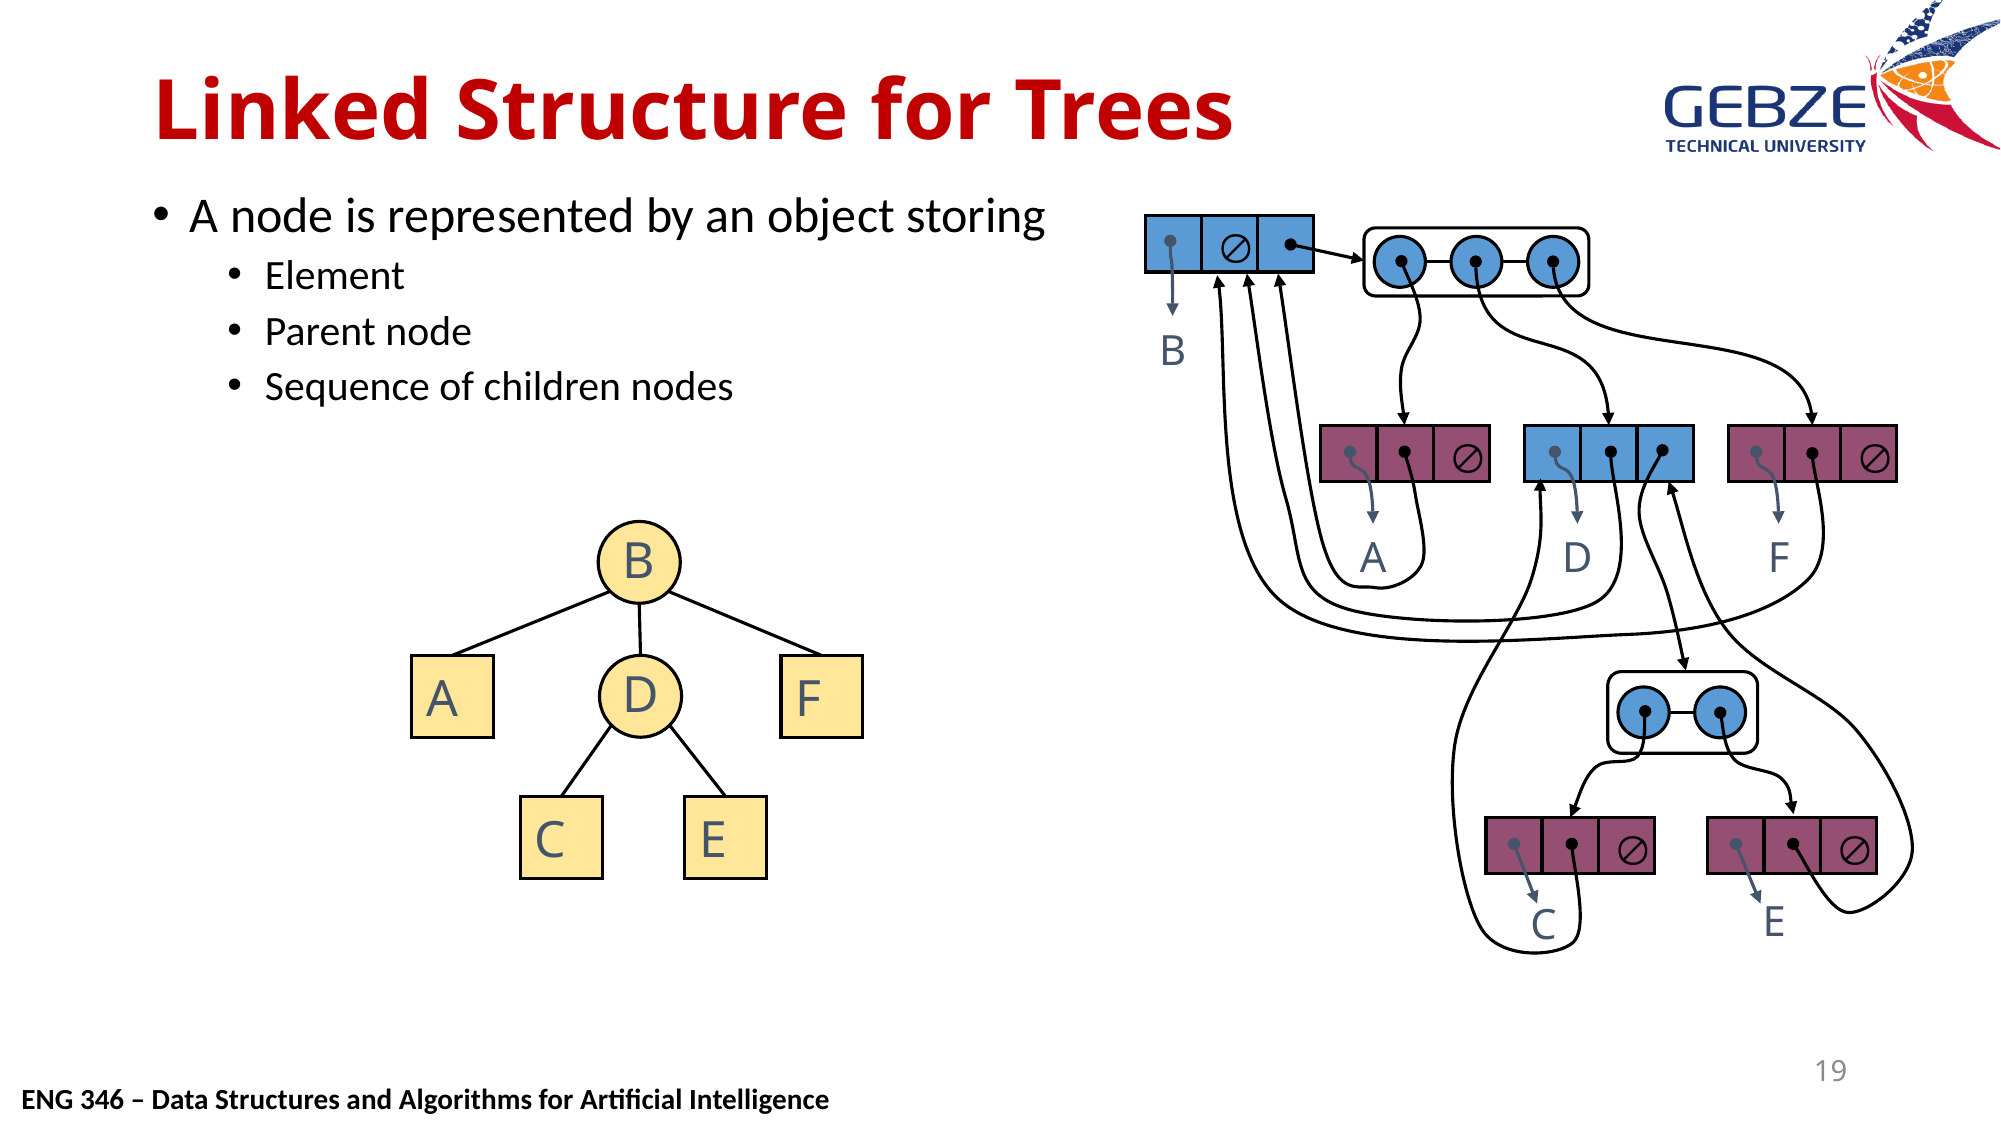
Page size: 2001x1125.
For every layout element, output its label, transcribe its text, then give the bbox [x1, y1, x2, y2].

text_box  [1599, 817, 1655, 874]
text_box [1258, 215, 1314, 273]
text_box [1617, 686, 1670, 738]
text_box C [1546, 946, 1572, 955]
text_box  [1434, 425, 1490, 482]
text_box D [599, 655, 682, 738]
text_box  [1201, 215, 1258, 273]
text_box [1694, 686, 1746, 738]
text_box [1145, 215, 1201, 273]
title Linked Structure for Trees [137, 59, 1863, 166]
text_box C [1515, 890, 1572, 951]
slide_number <number> [1412, 1042, 1863, 1103]
text_box A [1344, 585, 1354, 589]
text_box E [684, 796, 767, 879]
picture [1665, 0, 2001, 152]
text_box E [1747, 887, 1801, 953]
text_box D [1547, 523, 1608, 589]
text_box C [520, 796, 603, 879]
text_box  [1841, 425, 1897, 482]
text_box [1524, 425, 1694, 482]
text_box [1707, 817, 1821, 874]
text_box F [1753, 523, 1805, 589]
text_box [1485, 817, 1599, 874]
text_box [1527, 236, 1579, 288]
text_box  [1821, 817, 1877, 874]
text_box A [1344, 523, 1402, 586]
text_box B [1144, 315, 1202, 381]
text_box [1450, 236, 1502, 288]
list A node is represented by an object storing Element Parent node Sequence of children nodes [137, 181, 1111, 1014]
text_box [1374, 236, 1426, 288]
text_box [1728, 425, 1841, 482]
text_box A [411, 655, 494, 738]
text_box [1320, 425, 1434, 482]
text_box F [781, 655, 863, 738]
text_box B [598, 521, 681, 604]
